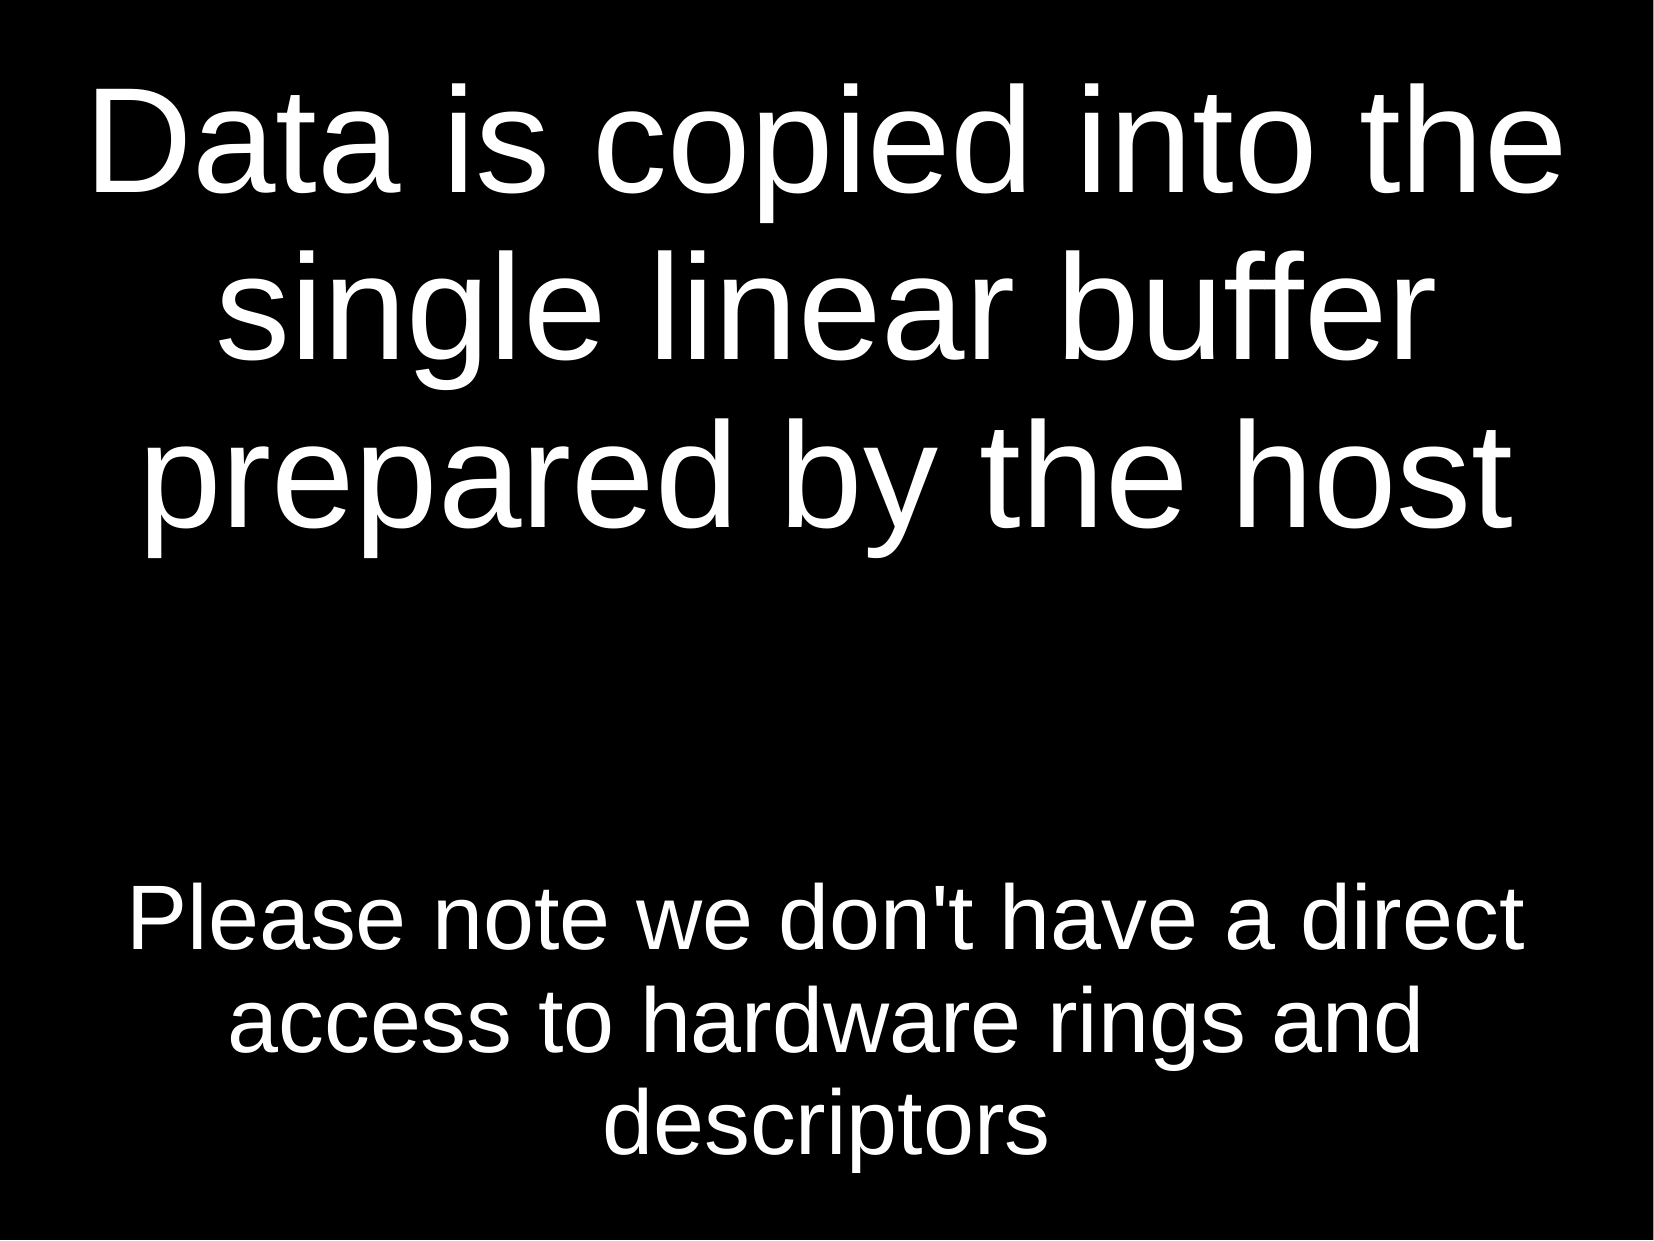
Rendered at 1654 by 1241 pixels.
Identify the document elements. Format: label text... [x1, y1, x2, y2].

title Data is copied into the single linear buffer prepared by the host Please note we don't have a direct access to hardware rings and descriptors [82, 49, 1571, 1182]
